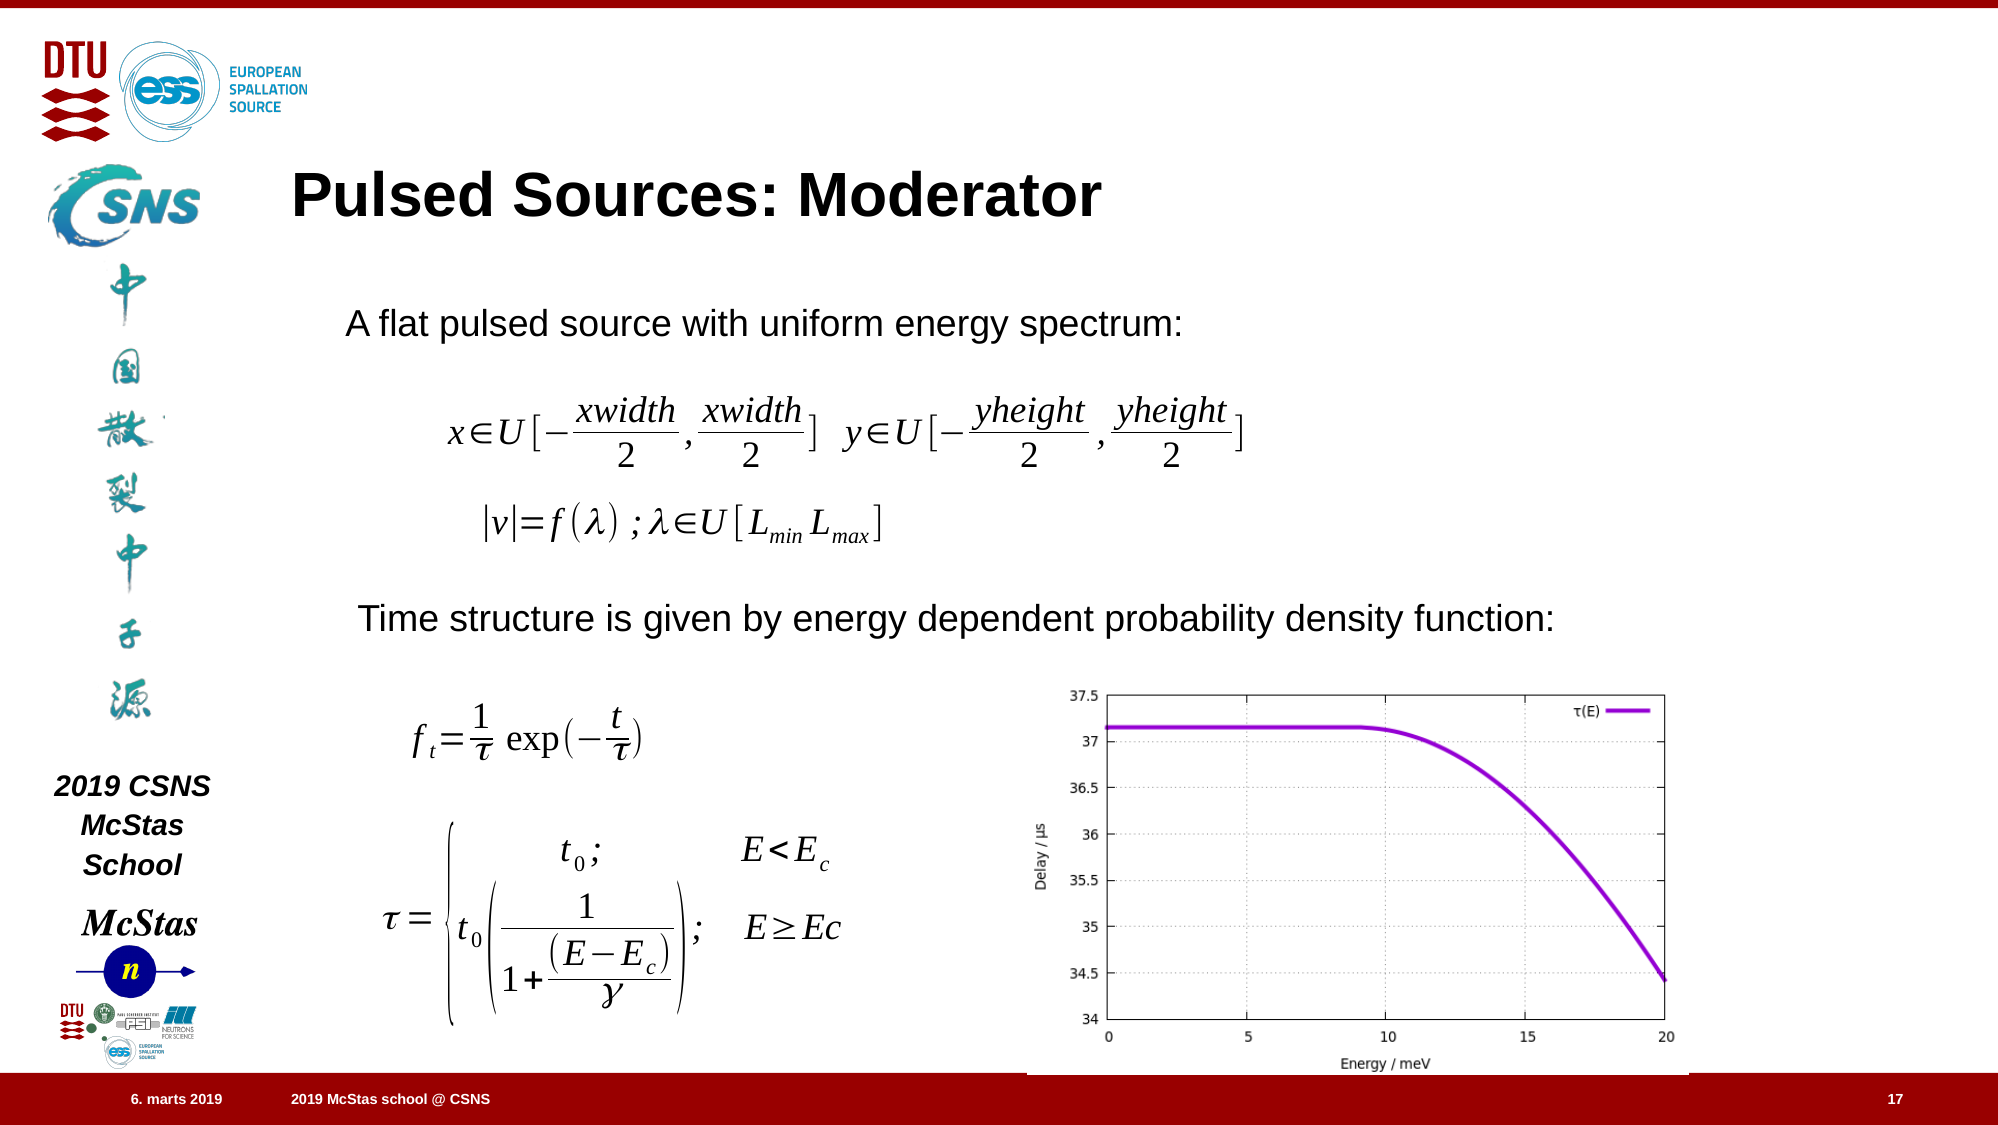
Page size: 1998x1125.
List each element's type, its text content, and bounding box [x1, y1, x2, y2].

picture [86, 1003, 197, 1069]
picture [116, 1013, 160, 1030]
picture [48, 162, 209, 744]
chart [371, 819, 851, 1028]
slide_number <number> [1887, 1088, 1909, 1110]
text_box A flat pulsed source with uniform energy spectrum: [330, 295, 1371, 353]
picture [1027, 677, 1689, 1075]
chart [440, 389, 1251, 590]
picture [119, 41, 307, 142]
title Pulsed Sources: Moderator [291, 69, 1819, 230]
picture [59, 908, 213, 999]
text_box Time structure is given by energy dependent probability density function: [342, 590, 1583, 690]
chart [404, 696, 651, 764]
